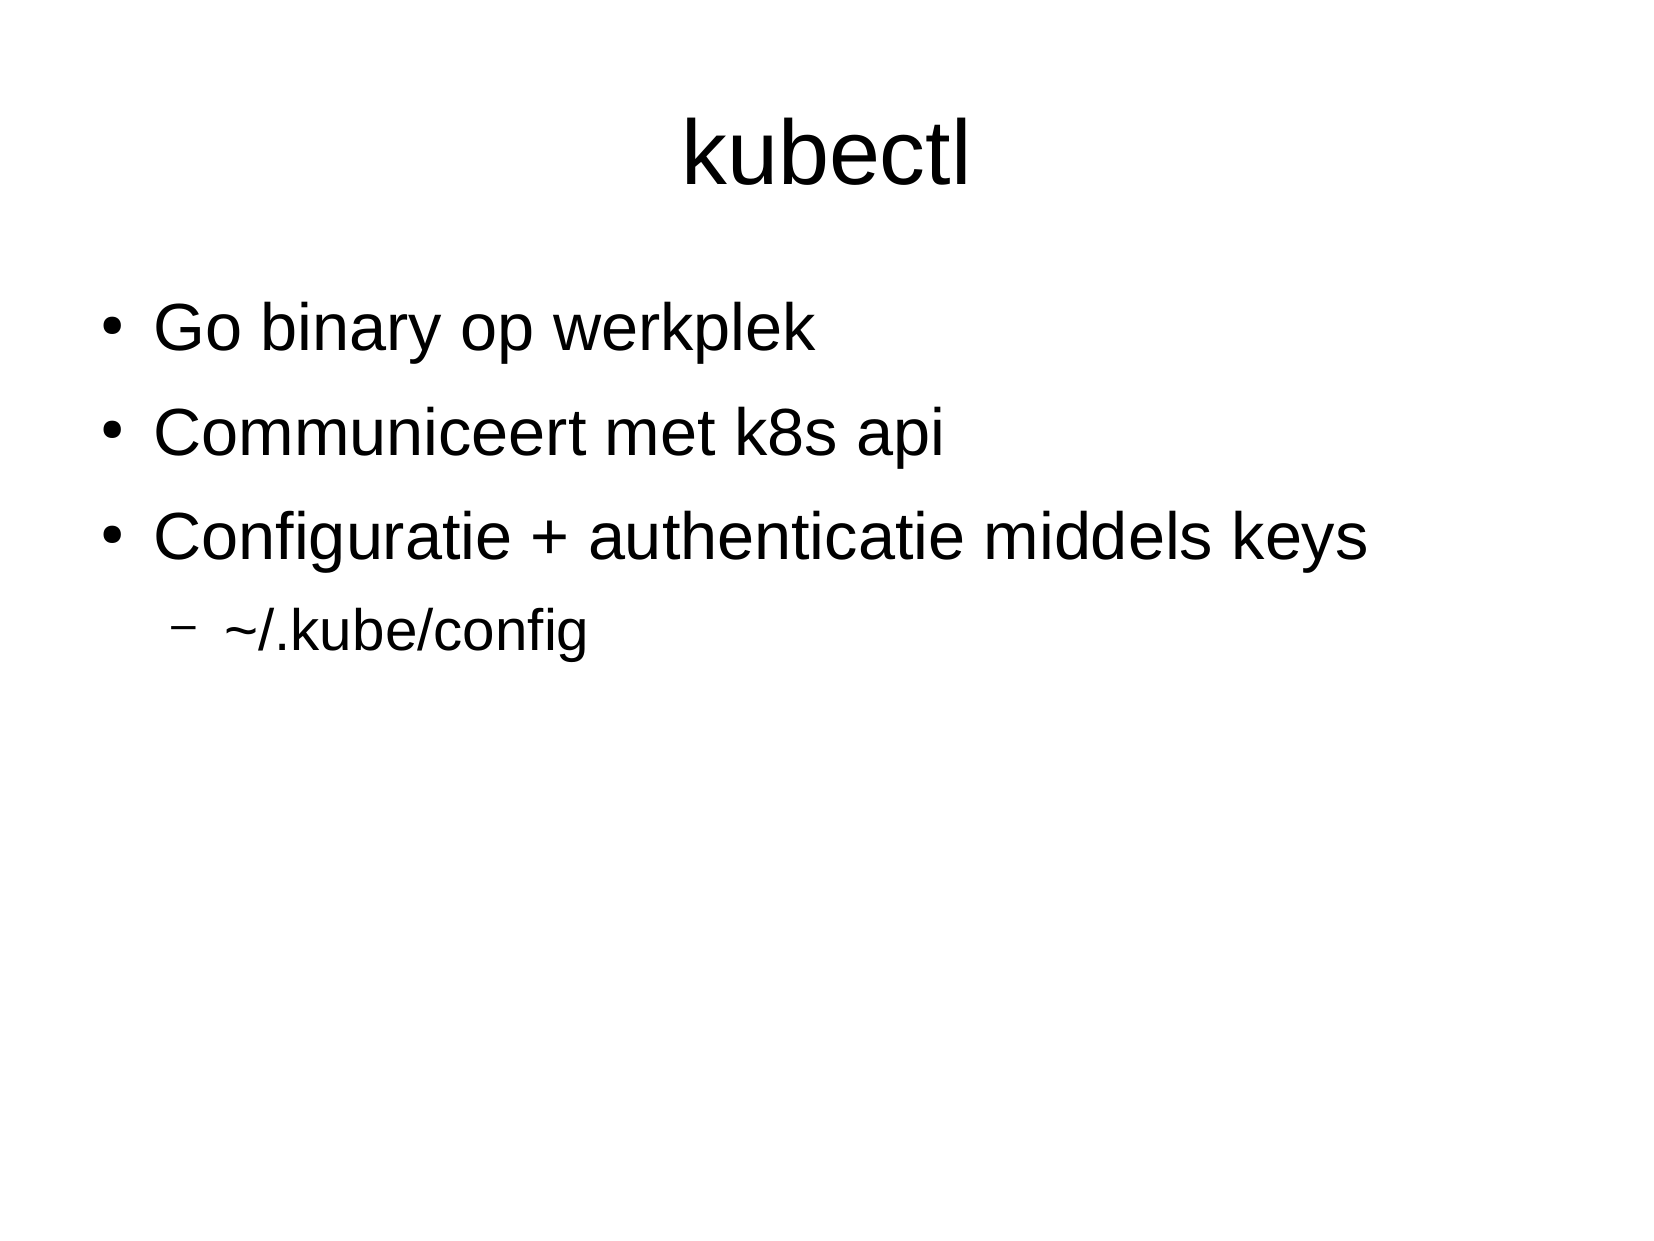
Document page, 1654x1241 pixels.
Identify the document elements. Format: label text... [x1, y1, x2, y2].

title kubectl [82, 49, 1571, 257]
list Go binary op werkplek Communiceert met k8s api Configuratie + authenticatie middels keys ~/.kube/config [82, 290, 1571, 1010]
